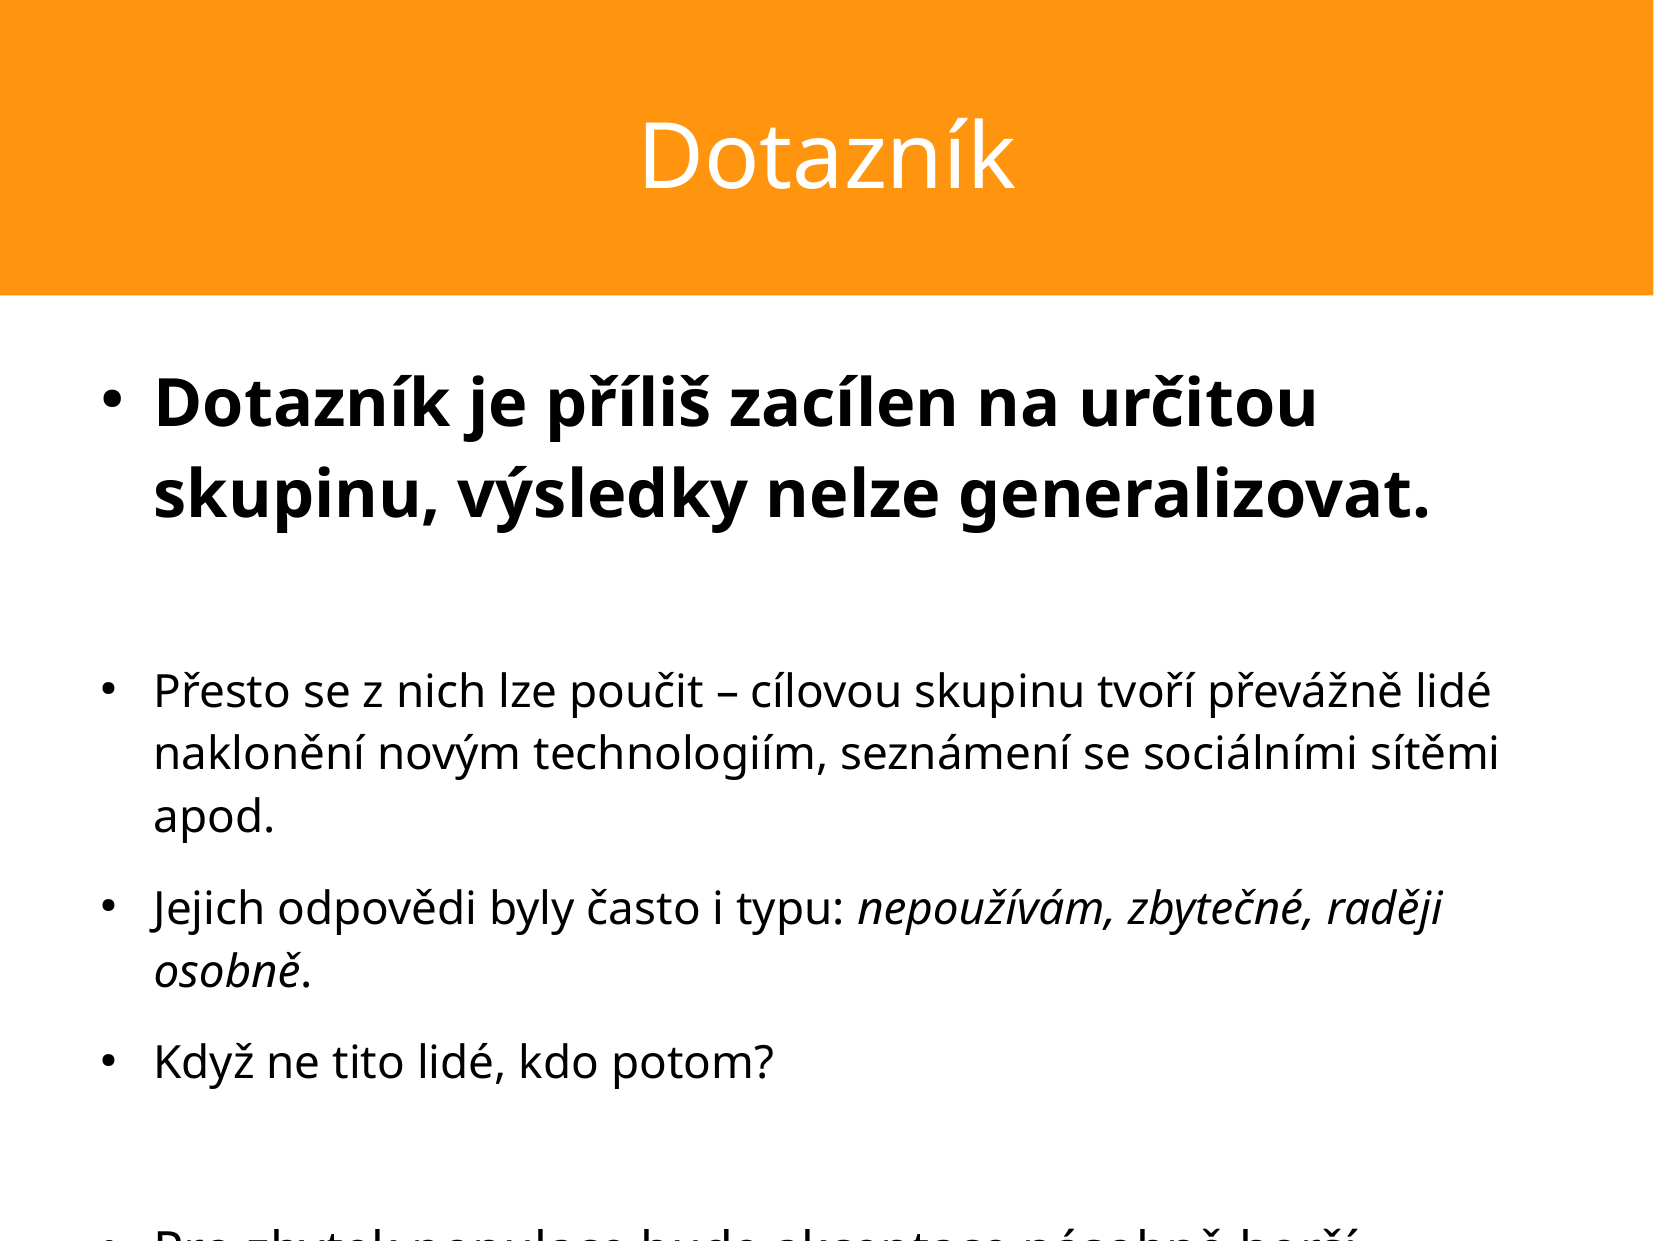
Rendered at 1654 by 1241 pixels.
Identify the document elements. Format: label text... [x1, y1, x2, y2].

list Dotazník je příliš zacílen na určitou skupinu, výsledky nelze generalizovat. Přesto se z nich lze poučit – cílovou skupinu tvoří převážně lidé naklonění novým technologiím, seznámení se sociálními sítěmi apod. Jejich odpovědi byly často i typu: nepoužívám, zbytečné, raději osobně. Když ne tito lidé, kdo potom? Pro zbytek populace bude akceptace násobně horší. [82, 355, 1571, 1184]
text_box [0, 0, 1654, 296]
title Dotazník [82, 49, 1571, 257]
